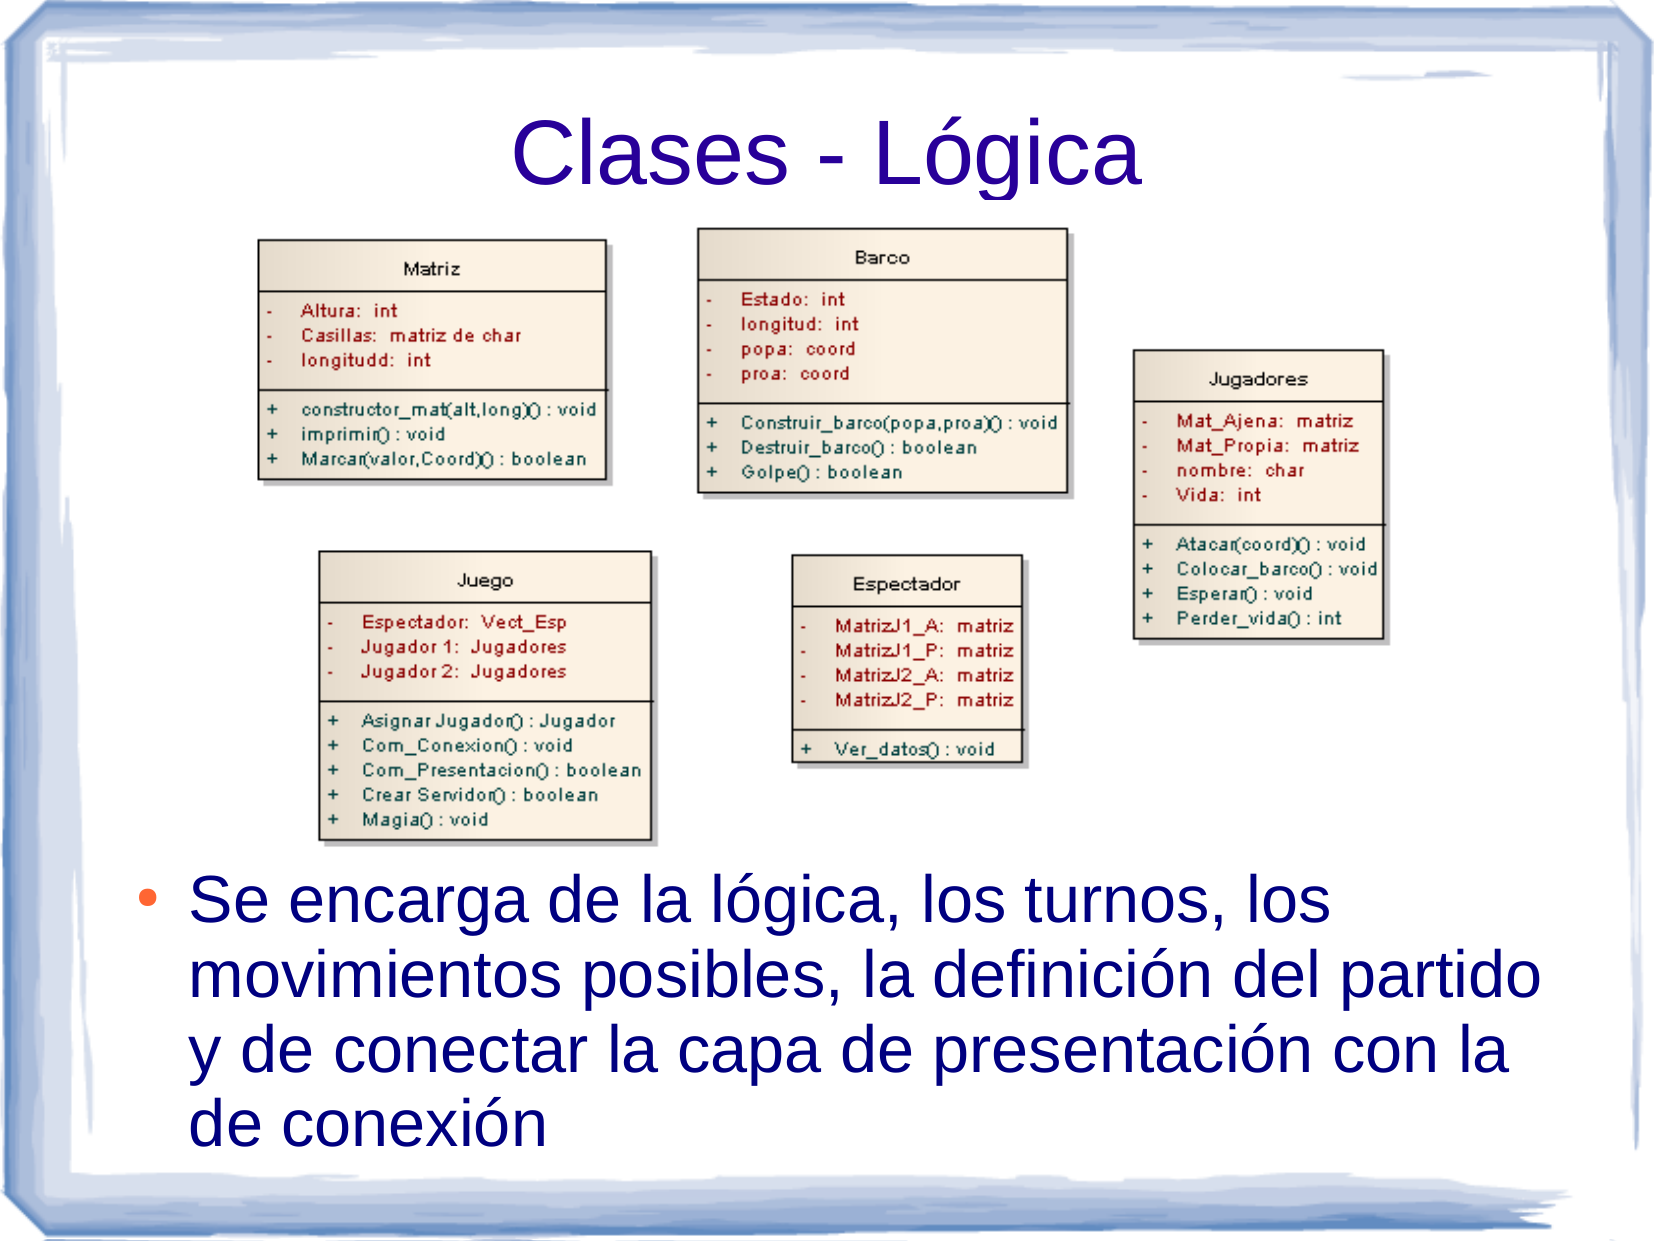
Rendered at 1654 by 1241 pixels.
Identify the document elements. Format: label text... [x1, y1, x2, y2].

picture [0, 0, 1654, 1241]
list Se encarga de la lógica, los turnos, los movimientos posibles, la definición del partido y de conectar la capa de presentación con la de conexión [118, 862, 1571, 1241]
title Clases - Lógica [82, 49, 1571, 257]
